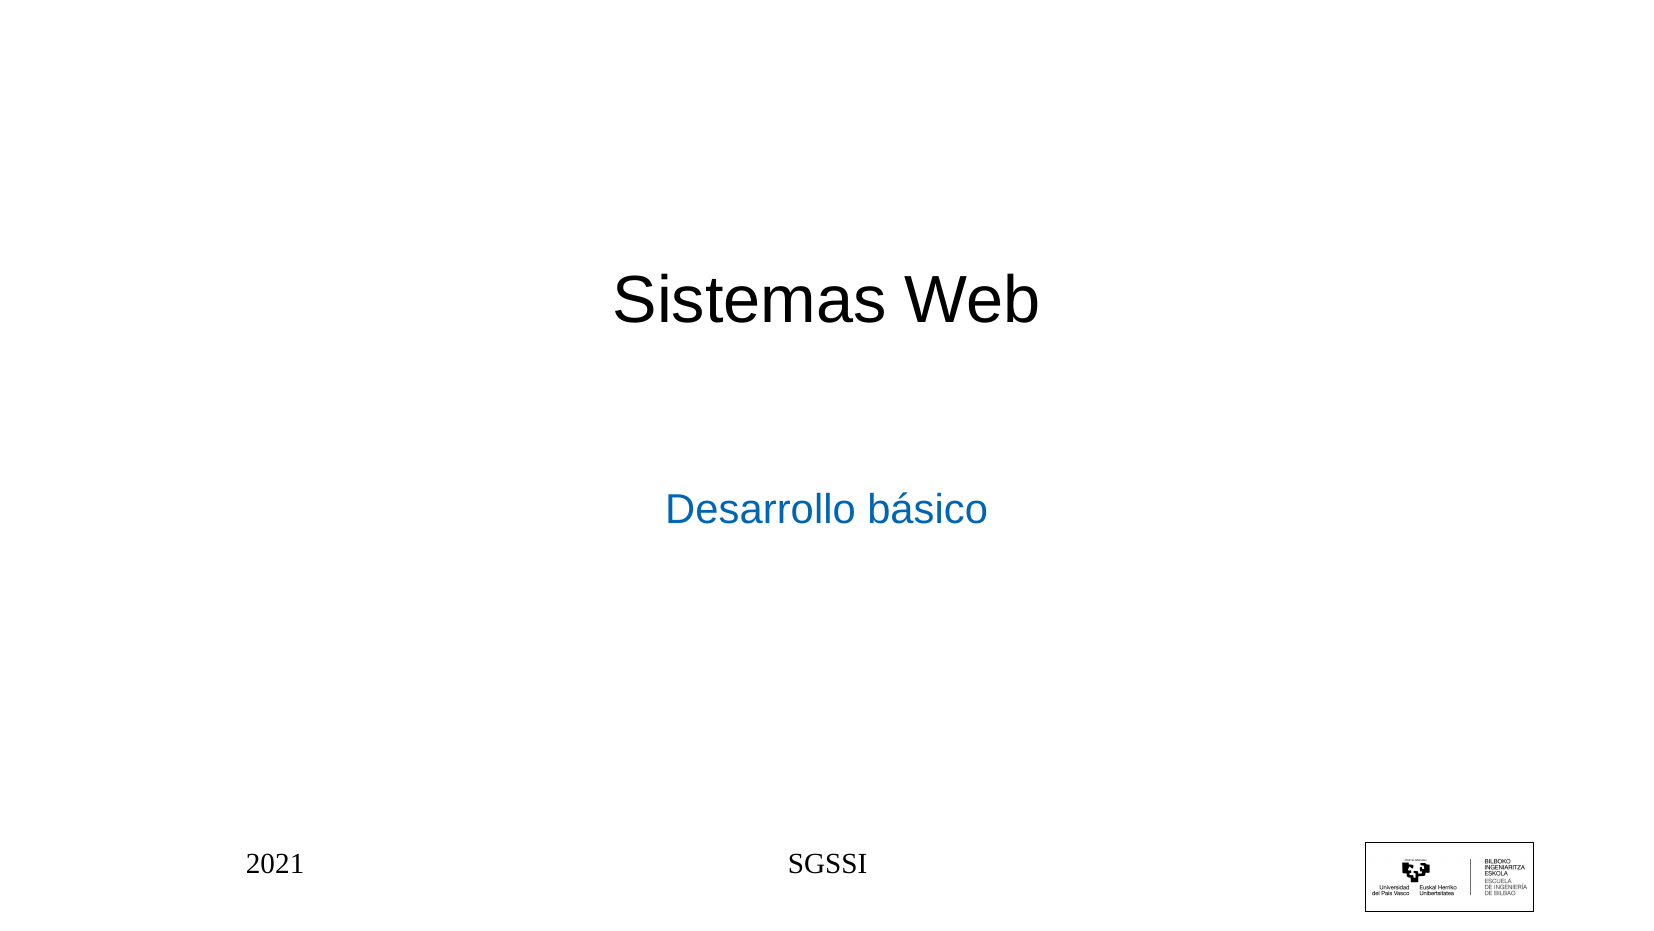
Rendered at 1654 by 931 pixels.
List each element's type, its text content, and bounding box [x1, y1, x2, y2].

subtitle Sistemas Web Desarrollo básico [82, 37, 1571, 757]
picture [1366, 843, 1533, 911]
